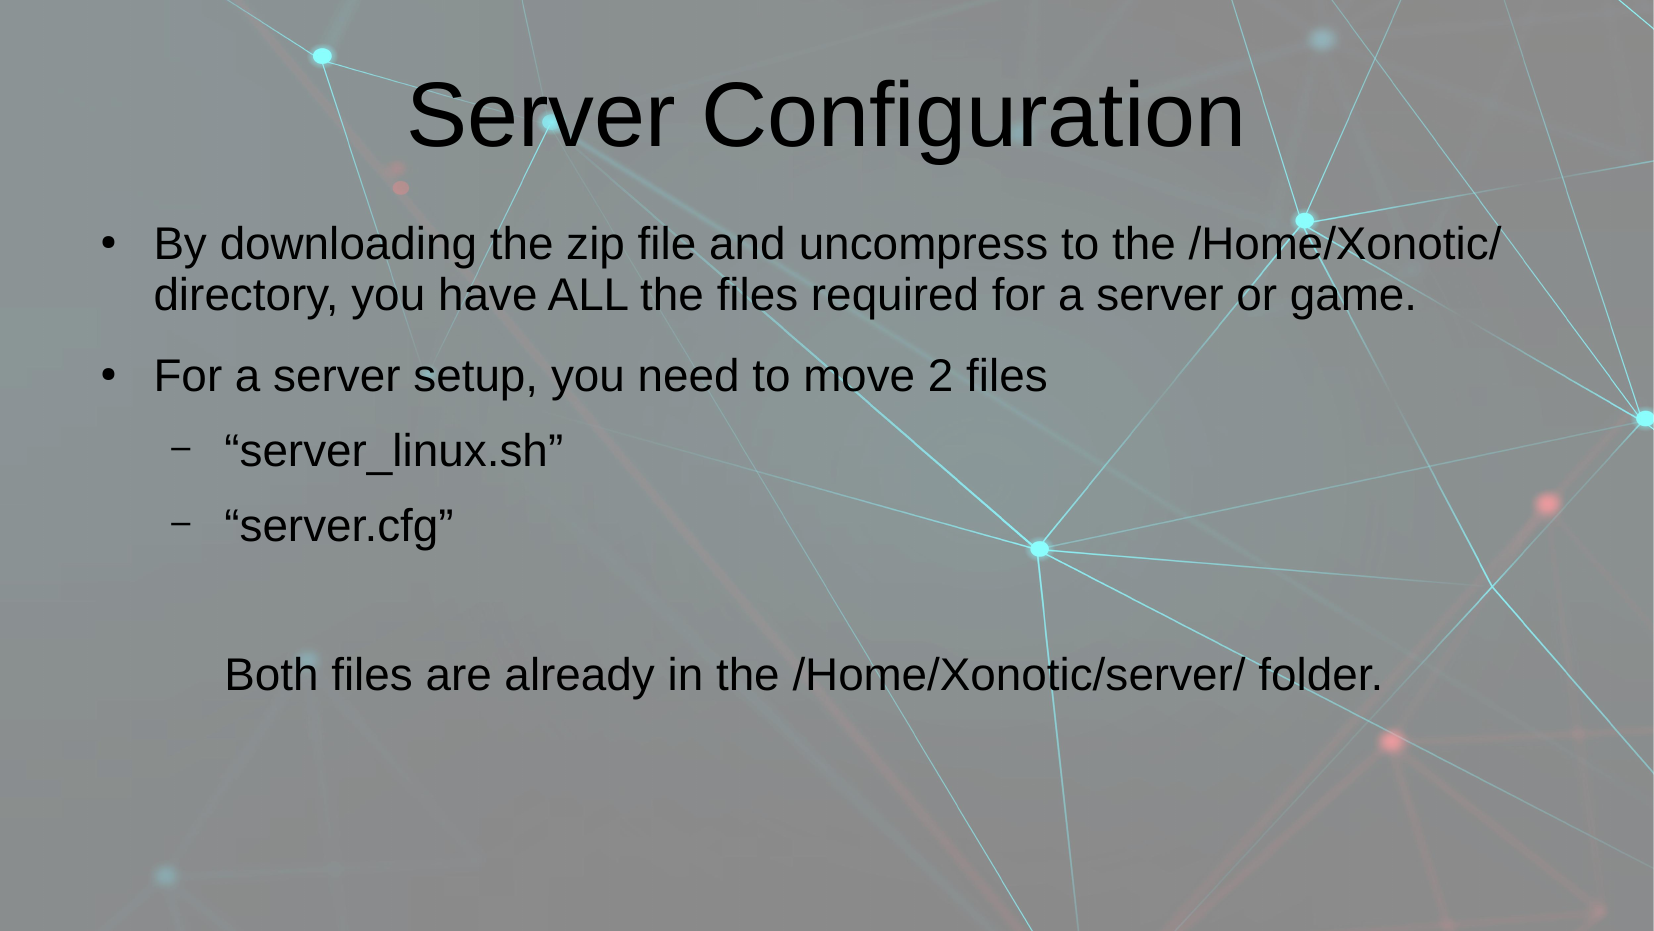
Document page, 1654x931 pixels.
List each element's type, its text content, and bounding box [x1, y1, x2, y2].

picture [0, 0, 1654, 931]
list By downloading the zip file and uncompress to the /Home/Xonotic/ directory, you have ALL the files required for a server or game. For a server setup, you need to move 2 files “server_linux.sh” “server.cfg” Both files are already in the /Home/Xonotic/server/ folder. [82, 217, 1571, 758]
title Server Configuration [82, 37, 1571, 193]
